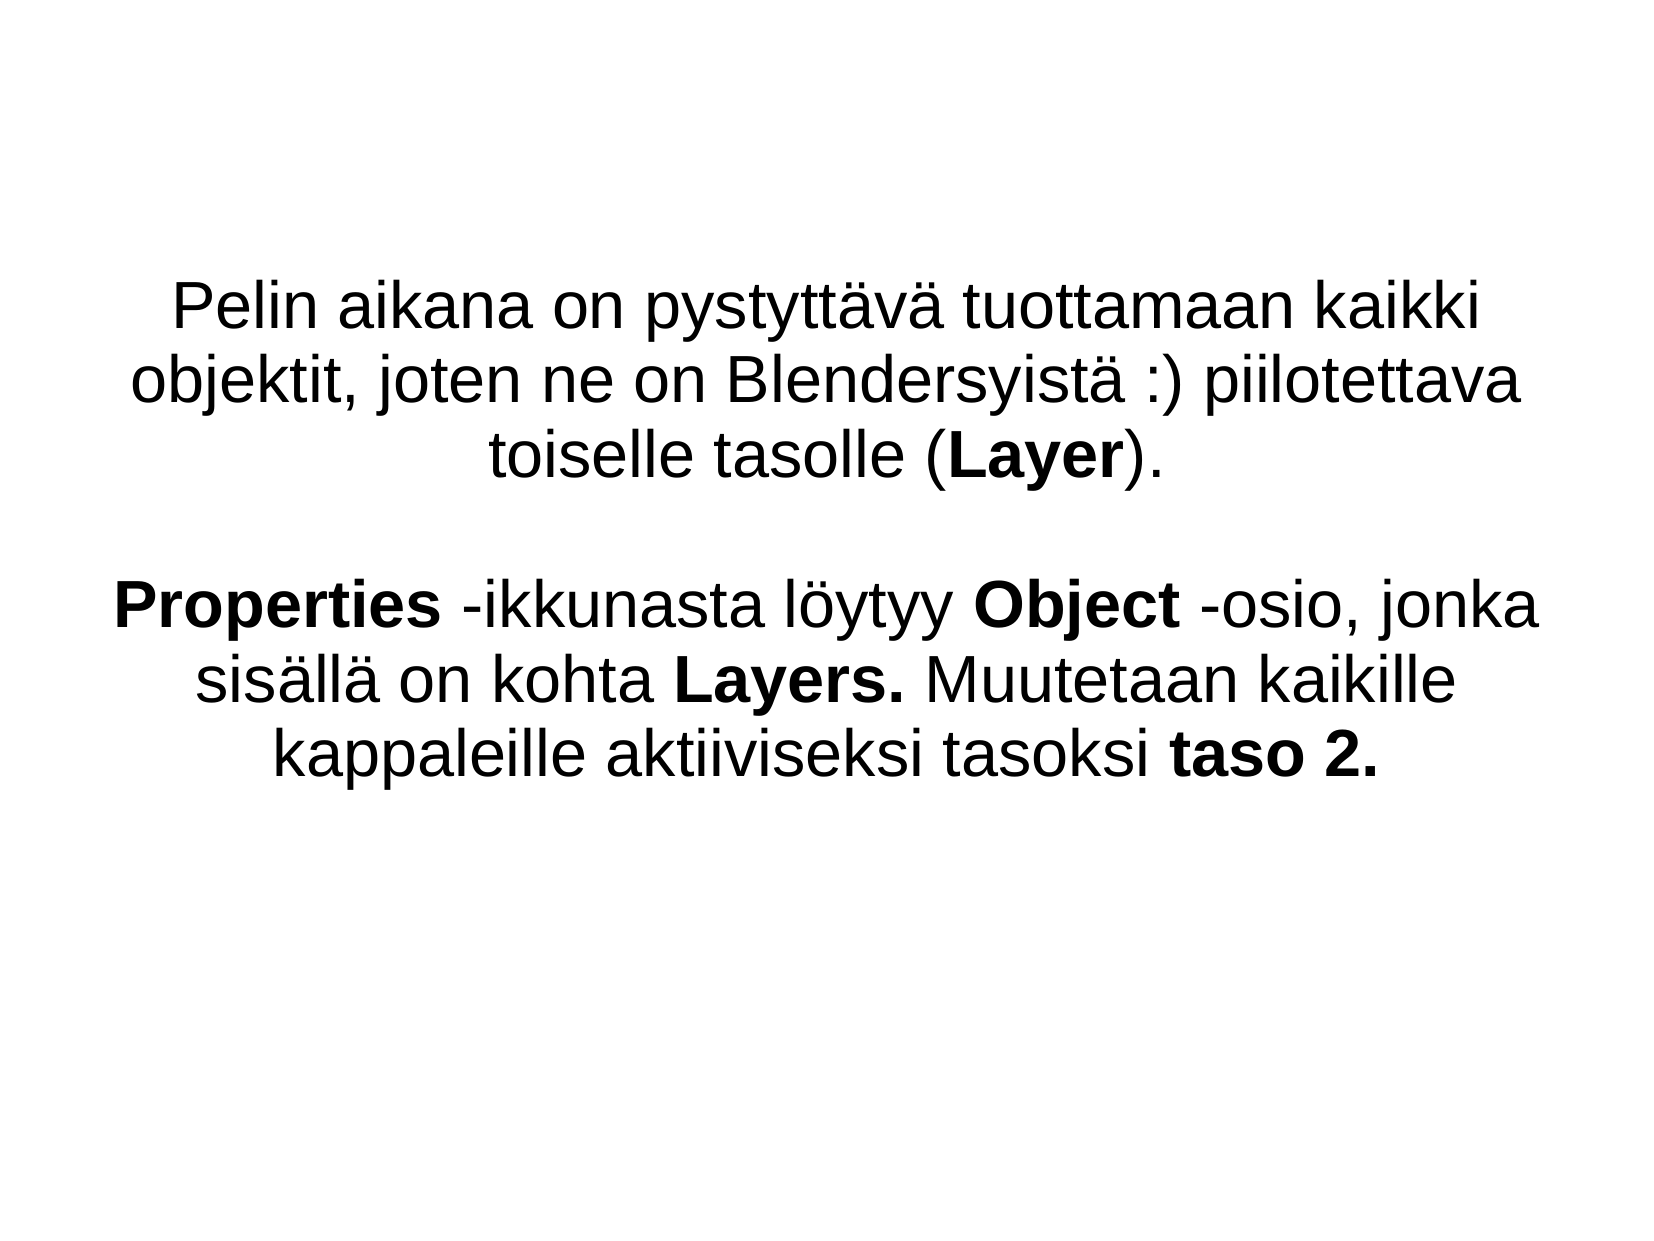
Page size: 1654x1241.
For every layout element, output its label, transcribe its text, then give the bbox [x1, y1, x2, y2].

subtitle Pelin aikana on pystyttävä tuottamaan kaikki objektit, joten ne on Blendersyistä :) piilotettava toiselle tasolle (Layer). Properties -ikkunasta löytyy Object -osio, jonka sisällä on kohta Layers. Muutetaan kaikille kappaleille aktiiviseksi tasoksi taso 2. [82, 49, 1571, 1010]
